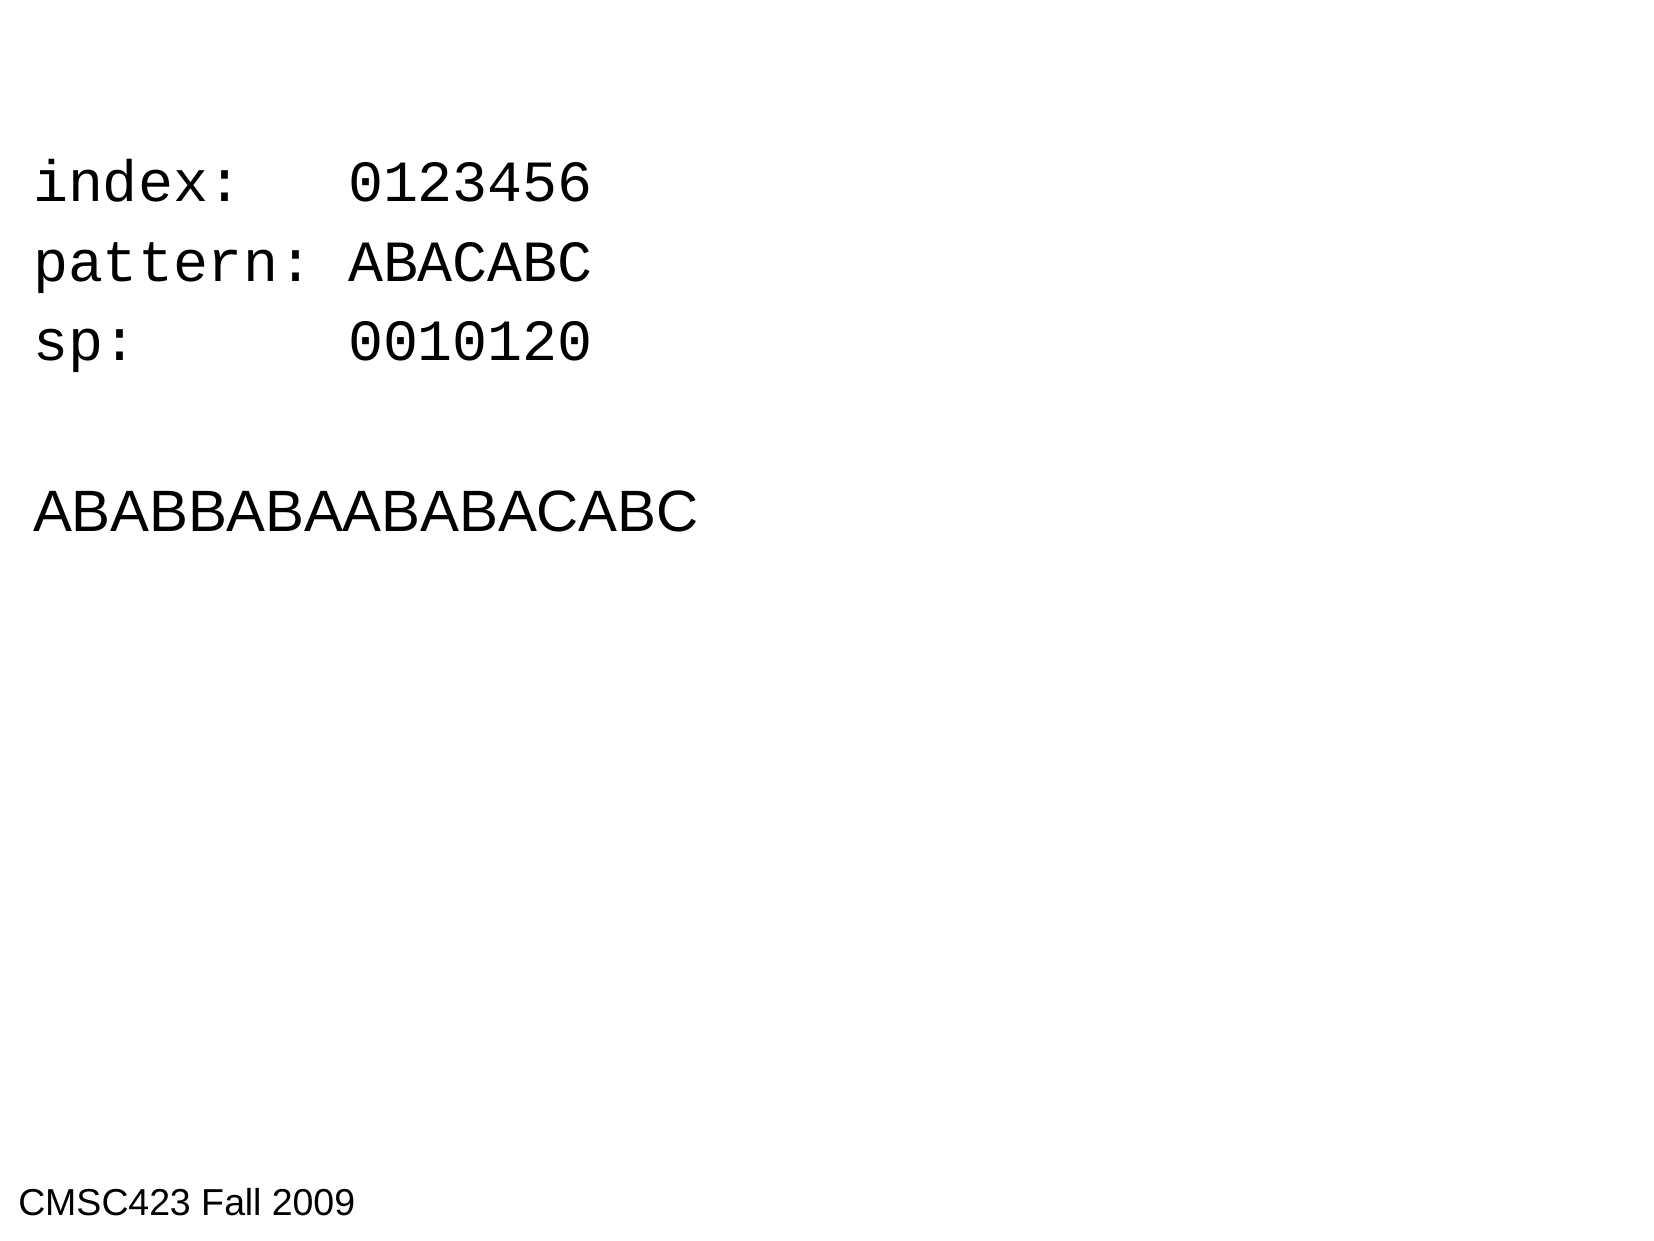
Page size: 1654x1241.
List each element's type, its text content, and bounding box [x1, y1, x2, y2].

list index: 0123456 pattern: ABACABC sp: 0010120 ABABBABAABABACABC [18, 137, 1637, 1181]
